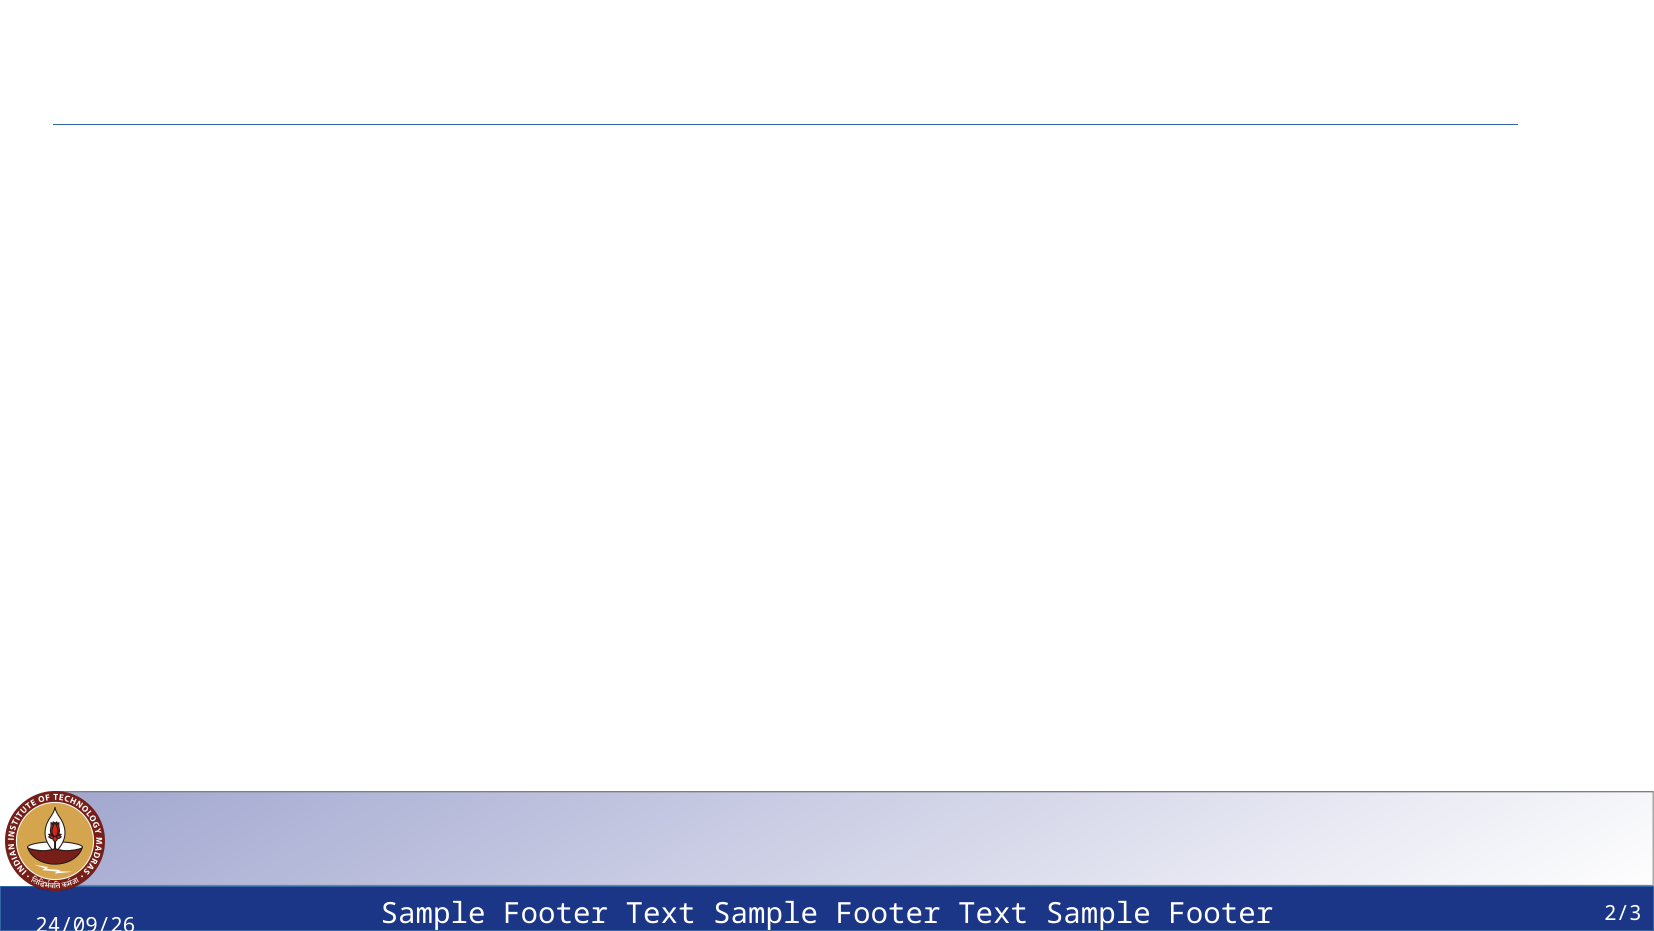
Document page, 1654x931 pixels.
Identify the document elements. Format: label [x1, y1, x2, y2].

picture [5, 791, 105, 891]
